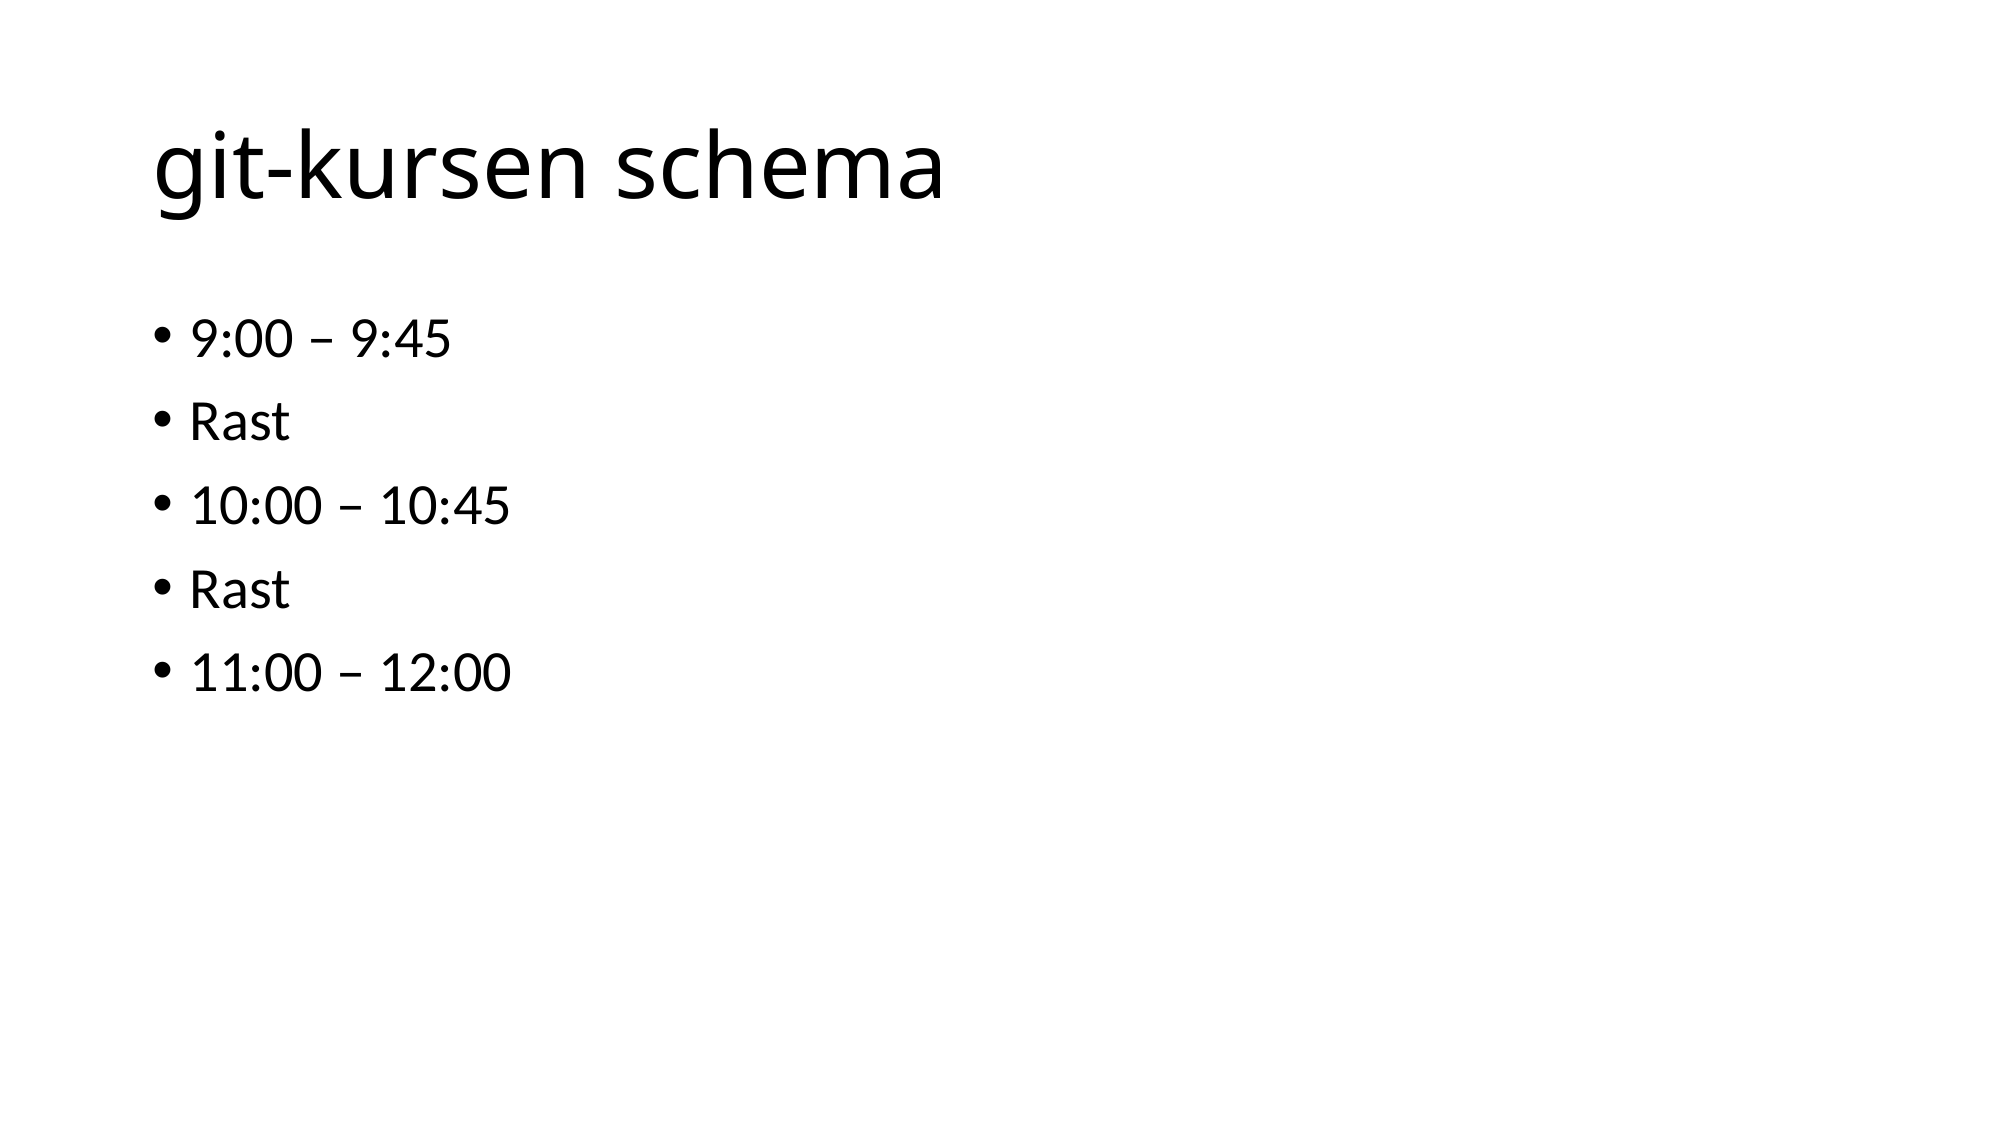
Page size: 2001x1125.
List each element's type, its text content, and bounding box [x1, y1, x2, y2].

title git-kursen schema [137, 59, 1863, 278]
list 9:00 – 9:45 Rast 10:00 – 10:45 Rast 11:00 – 12:00 [137, 299, 1863, 1014]
